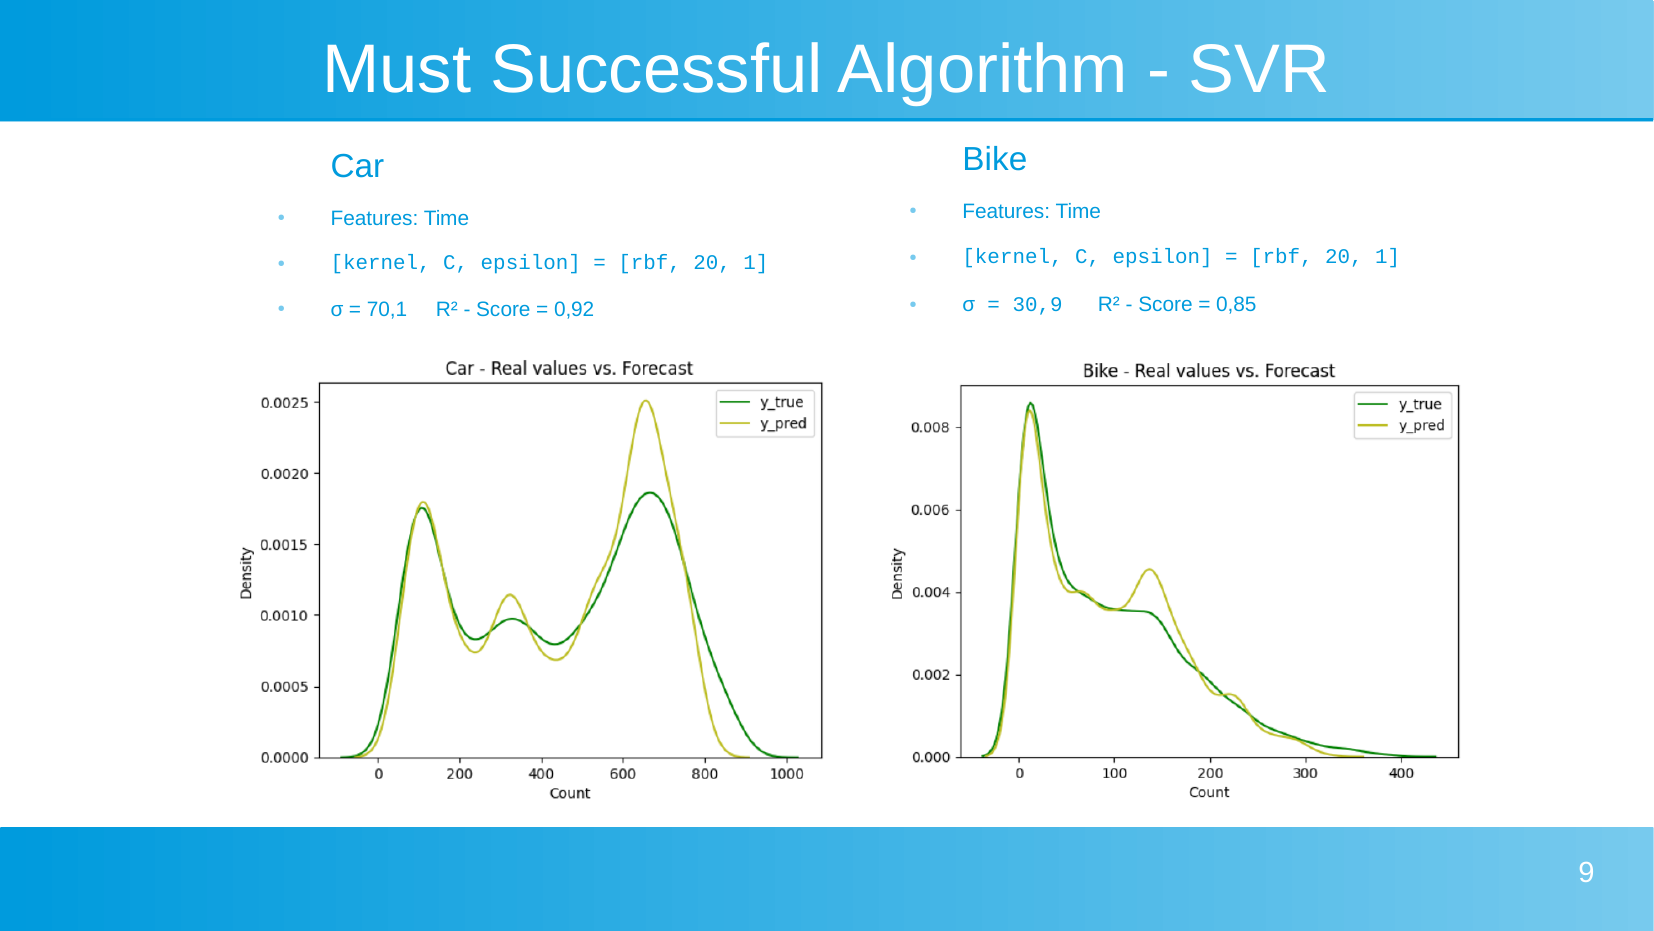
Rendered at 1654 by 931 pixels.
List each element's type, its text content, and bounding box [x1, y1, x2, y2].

title Must Successful Algorithm - SVR [59, 29, 1595, 108]
list Bike Features: Time [kernel, C, epsilon] = [rbf, 20, 1] σ = 30,9 R² - Score = 0,85 [891, 140, 1418, 318]
list Car Features: Time [kernel, C, epsilon] = [rbf, 20, 1] σ = 70,1 R² - Score = 0,92 [259, 147, 798, 325]
picture [874, 354, 1475, 805]
picture [230, 354, 840, 805]
